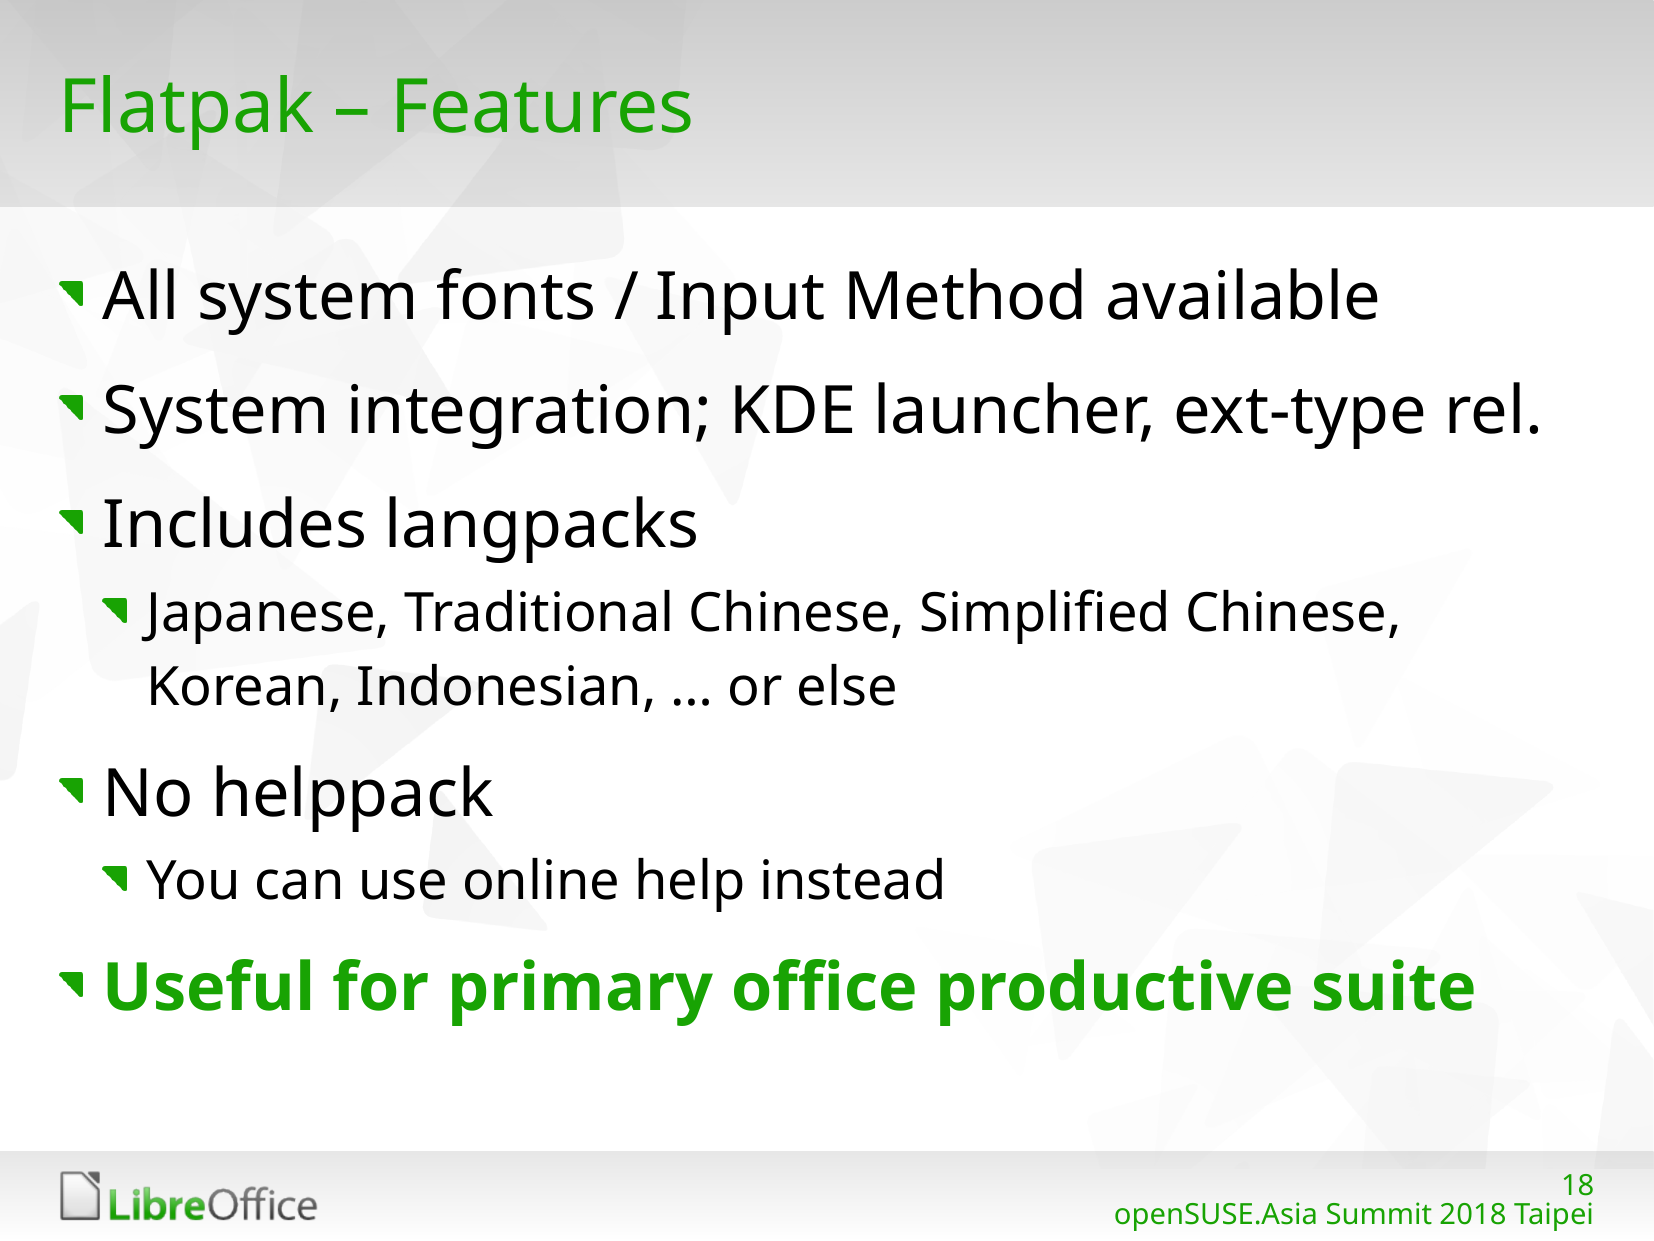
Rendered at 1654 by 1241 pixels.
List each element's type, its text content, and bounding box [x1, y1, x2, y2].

picture [41, 1152, 337, 1240]
list All system fonts / Input Method available System integration; KDE launcher, ext-type rel. Includes langpacks Japanese, Traditional Chinese, Simplified Chinese, Korean, Indonesian, … or else No helppack You can use online help instead Useful for primary office productive suite [59, 248, 1595, 1118]
picture [915, 548, 1654, 1169]
picture [0, 0, 783, 931]
title Flatpak – Features [59, 29, 1595, 178]
